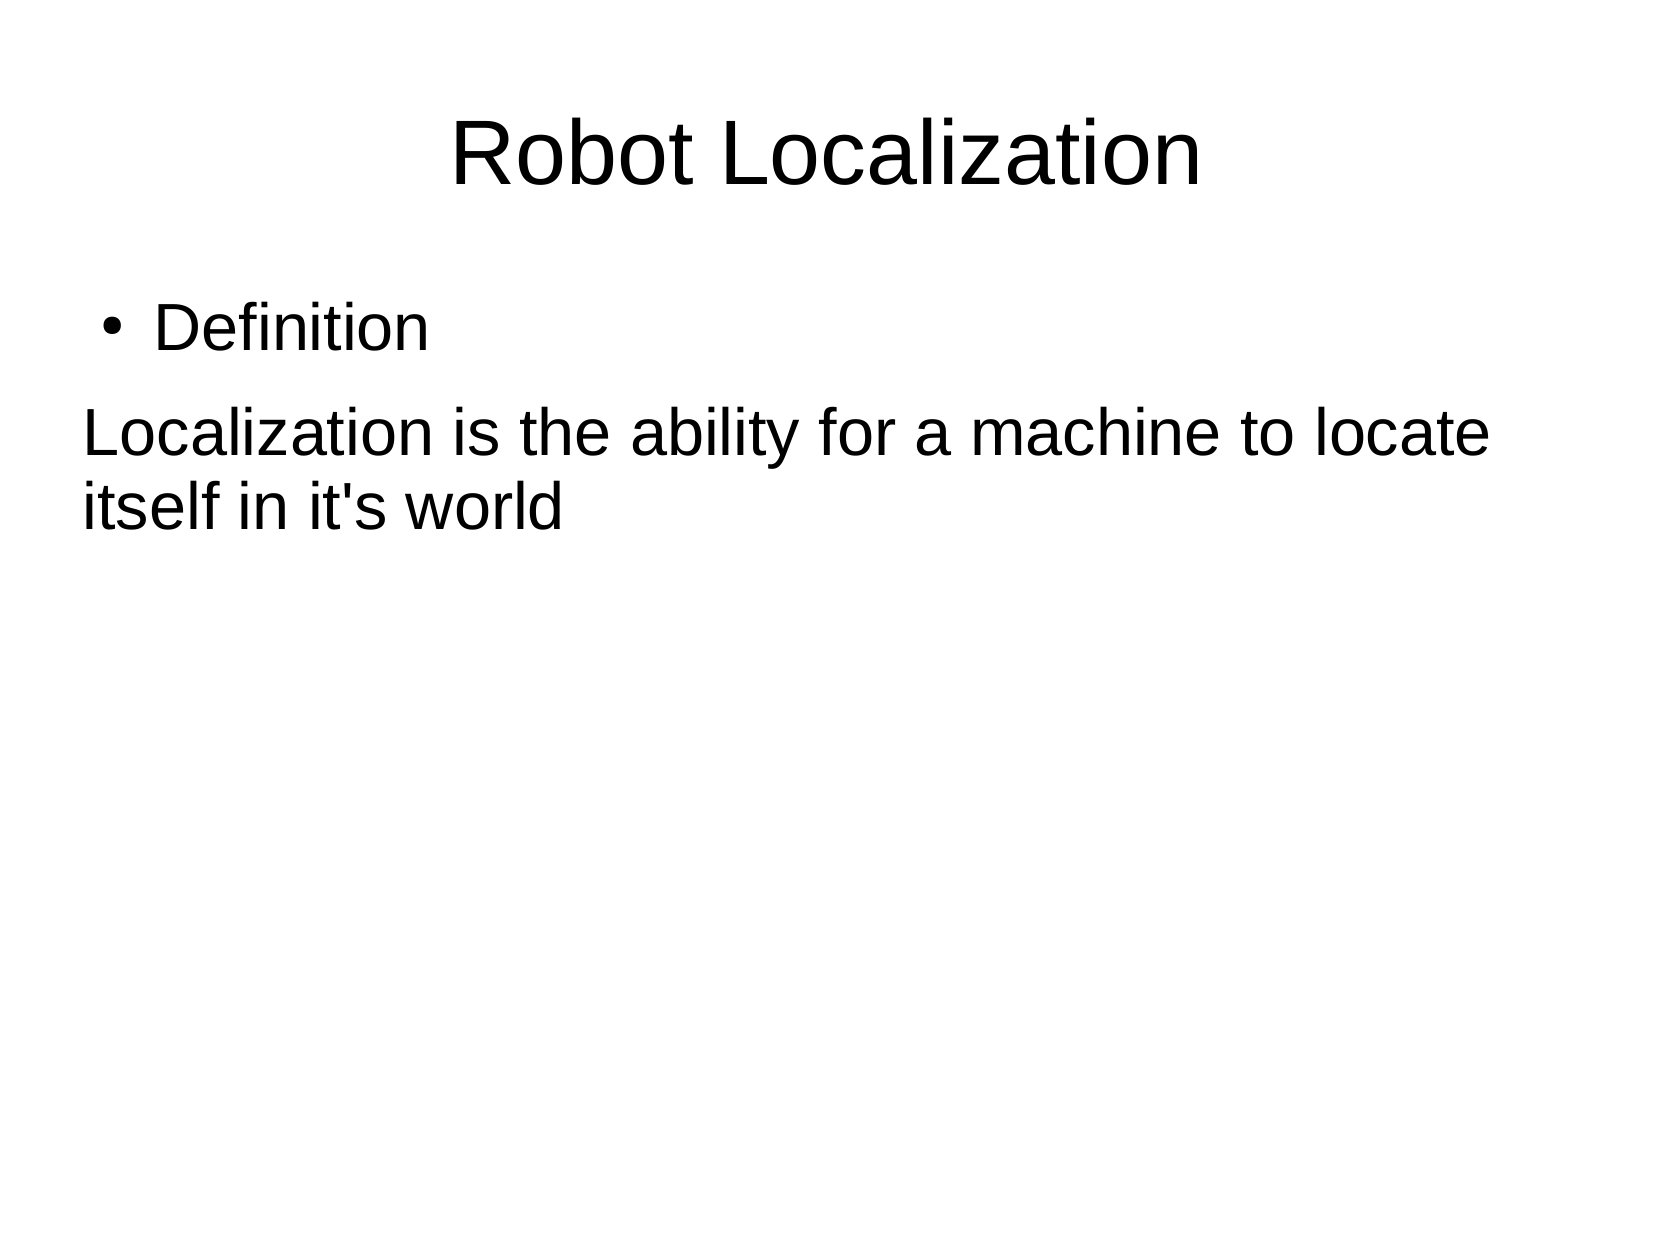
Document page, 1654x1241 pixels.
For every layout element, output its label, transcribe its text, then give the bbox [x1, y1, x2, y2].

title Robot Localization [82, 49, 1571, 257]
list Definition Localization is the ability for a machine to locate itself in it's world [82, 290, 1571, 1010]
